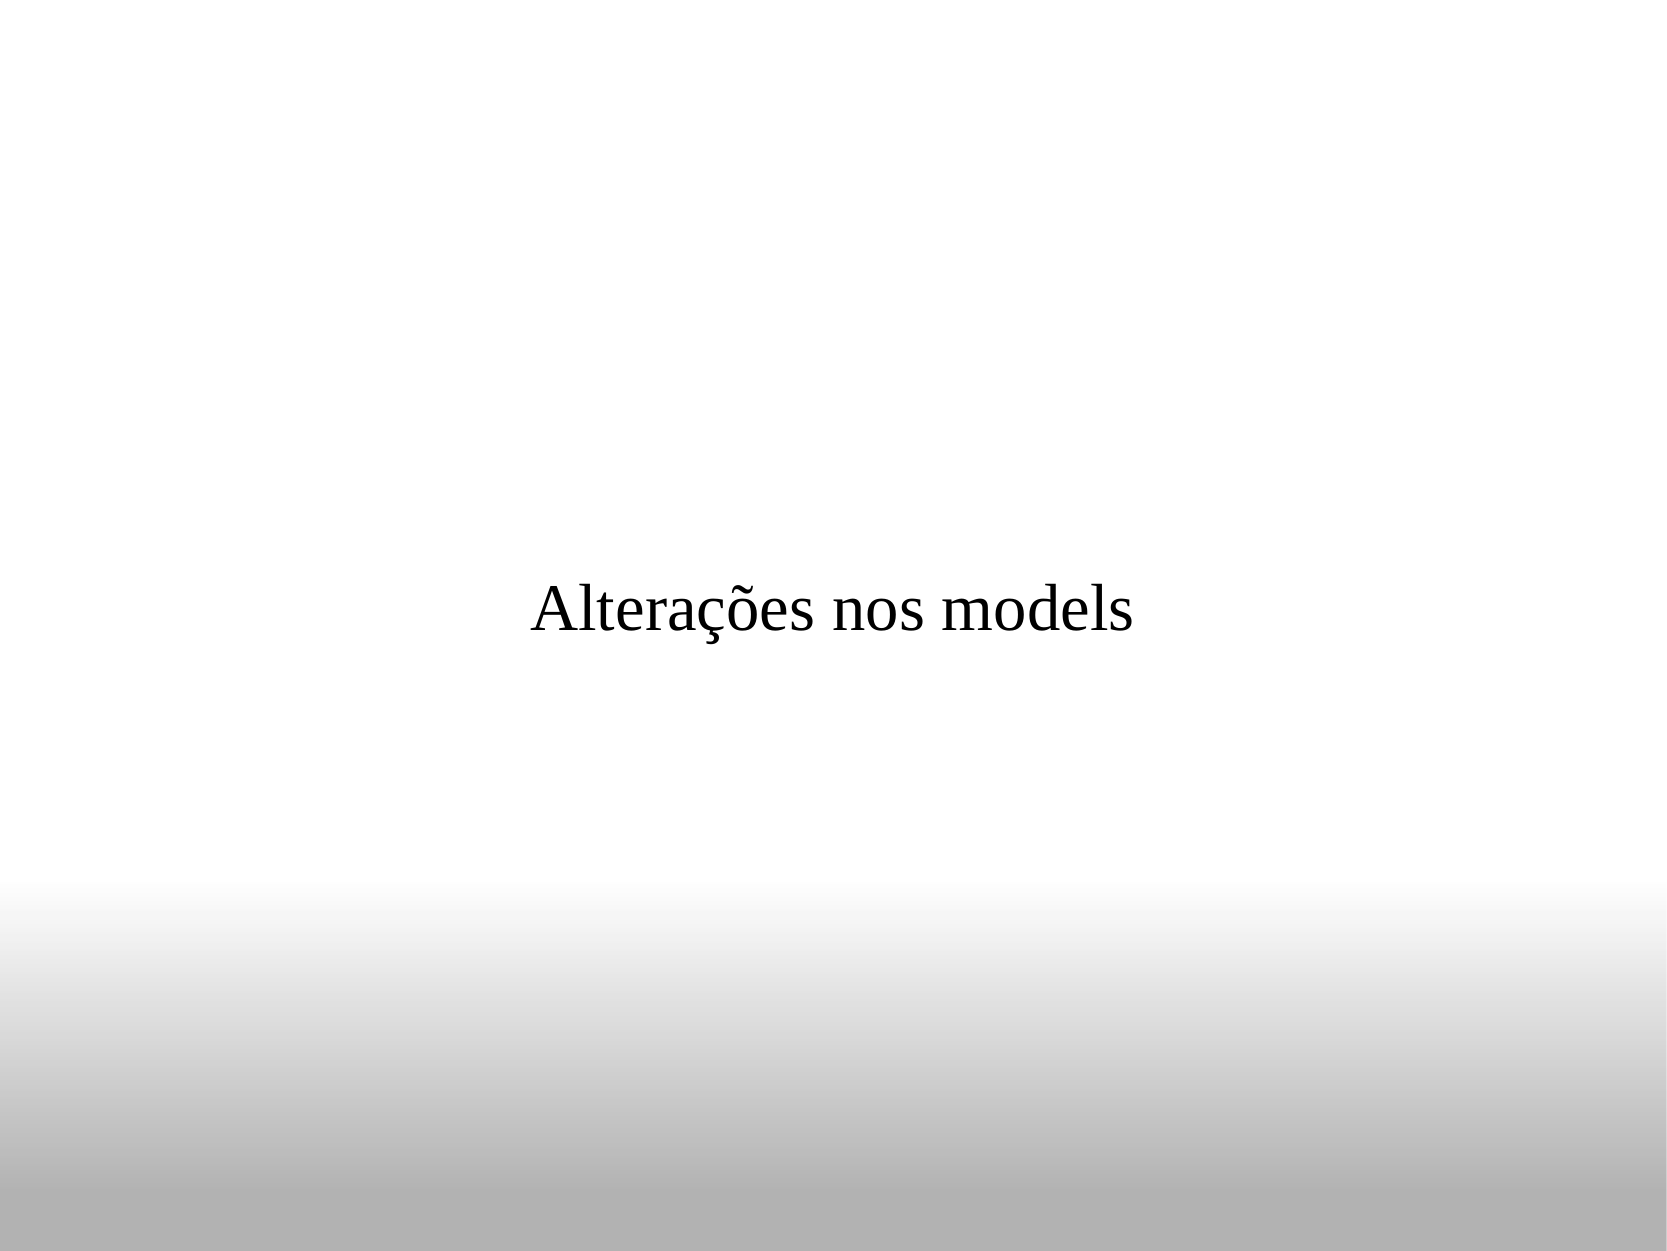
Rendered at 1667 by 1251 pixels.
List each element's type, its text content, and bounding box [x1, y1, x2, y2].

subtitle Alterações nos models [125, 104, 1542, 1104]
picture [0, 0, 1667, 1251]
